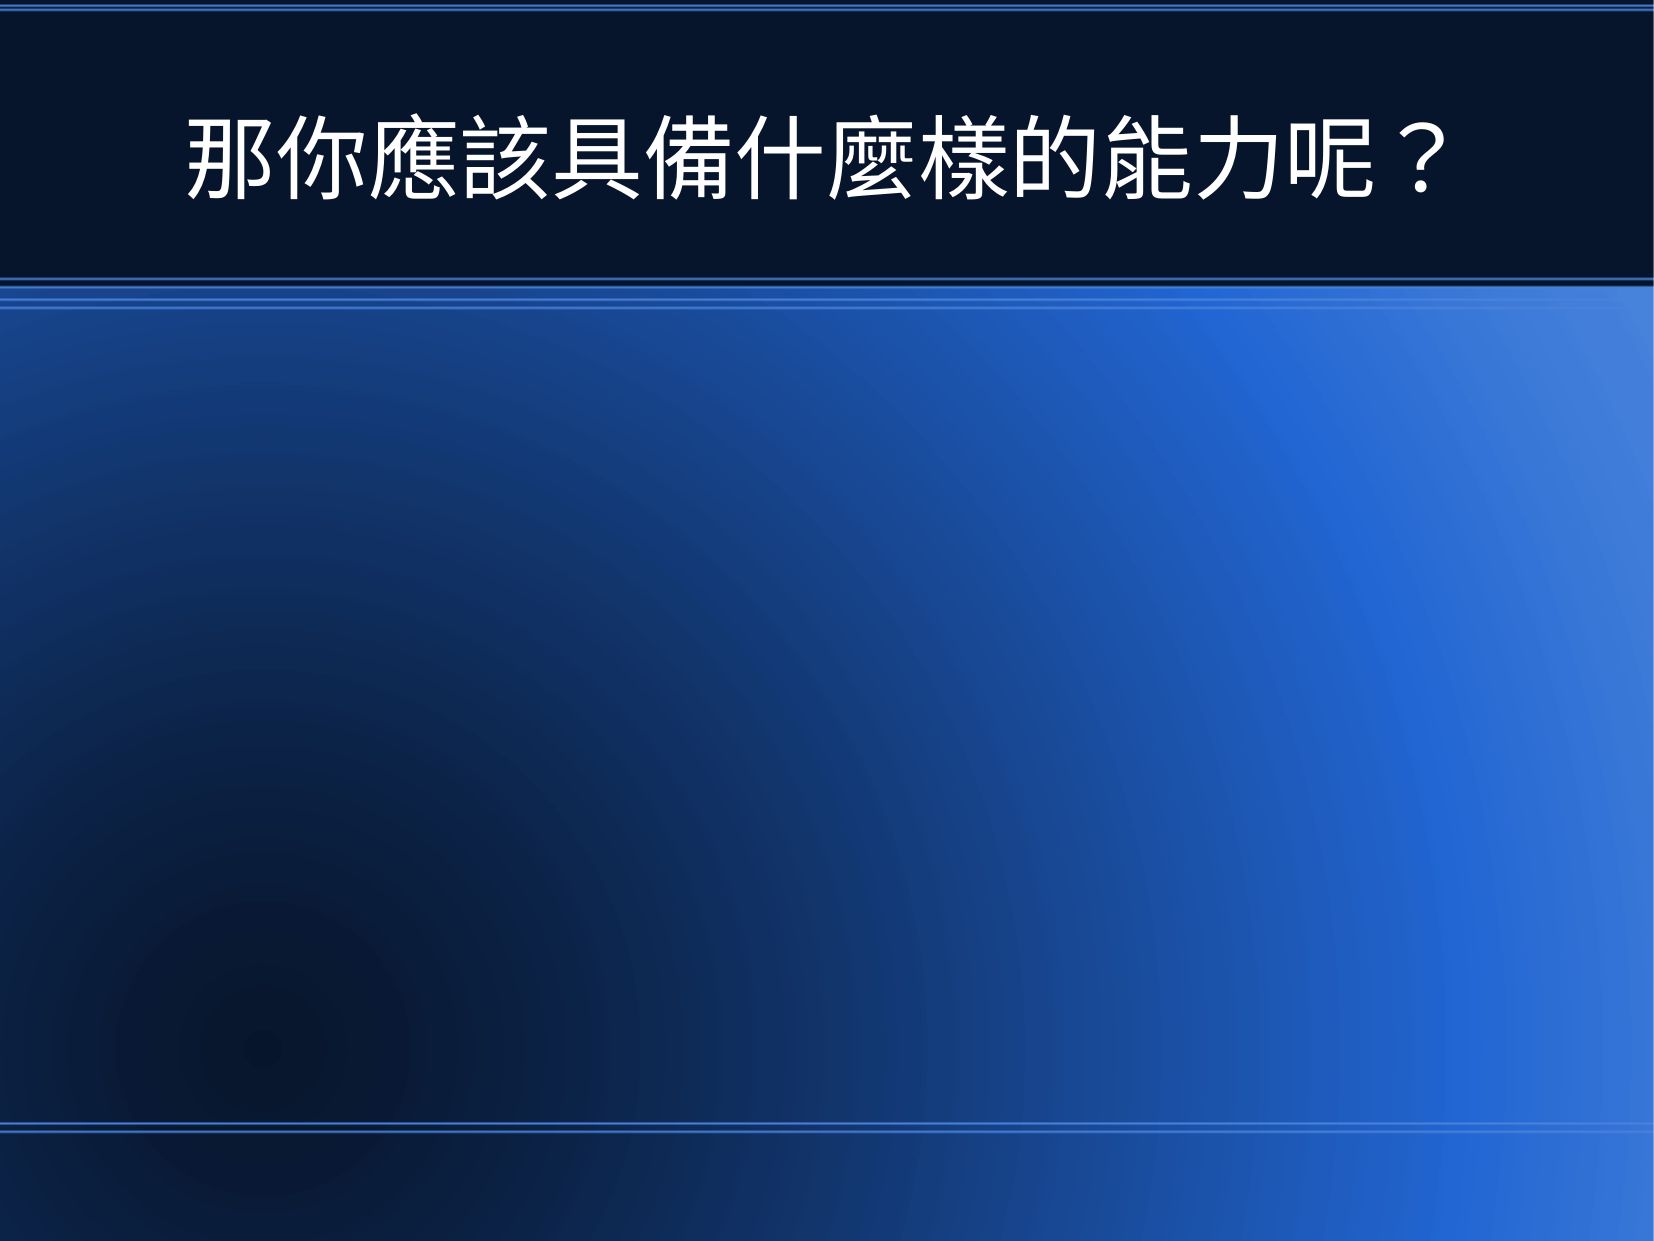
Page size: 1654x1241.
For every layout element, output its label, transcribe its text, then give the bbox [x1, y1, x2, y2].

title 那你應該具備什麼樣的能力呢？ [82, 49, 1571, 257]
picture [0, 0, 1654, 1241]
